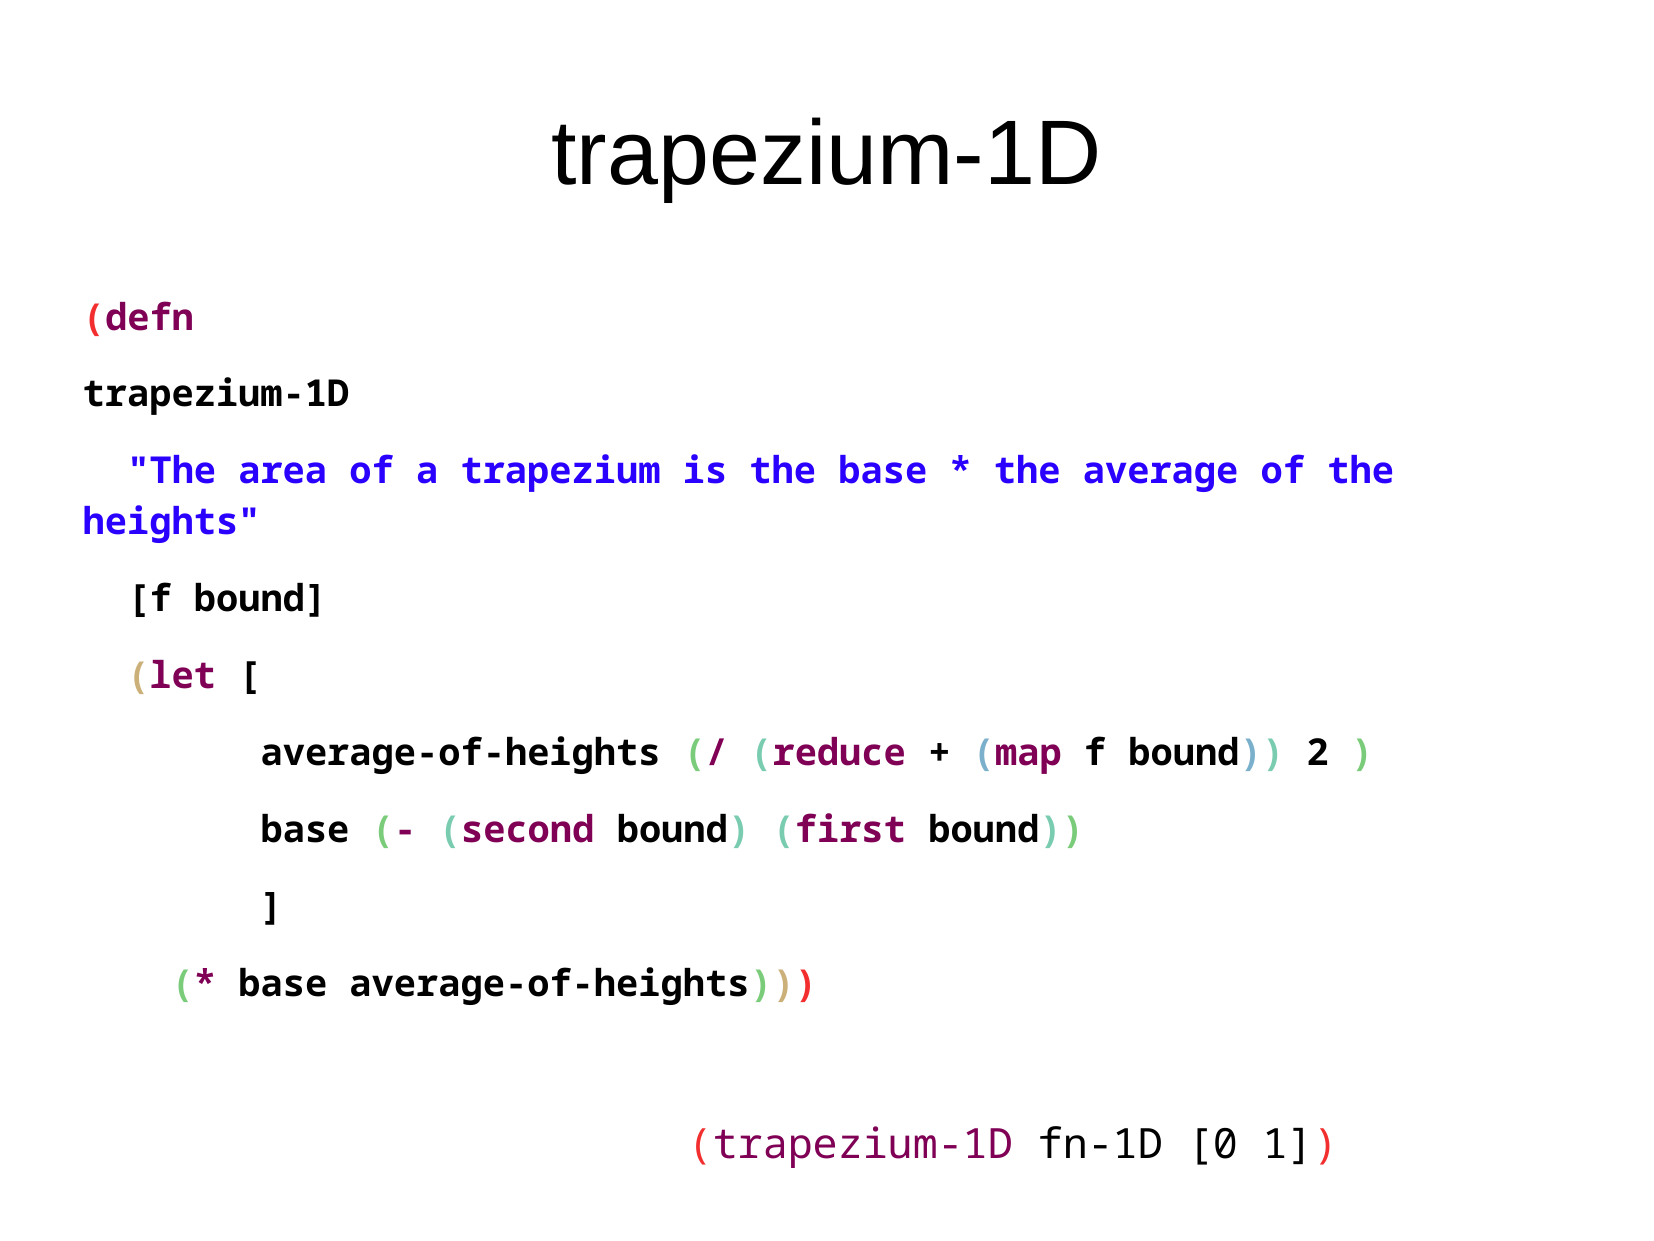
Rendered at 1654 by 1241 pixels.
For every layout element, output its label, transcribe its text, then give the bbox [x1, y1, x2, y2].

text_box (trapezium-1D fn-1D [0 1]) [673, 1105, 1643, 1170]
title trapezium-1D [82, 49, 1571, 257]
list (defn trapezium-1D "The area of a trapezium is the base * the average of the heights" [f bound] (let [ average-of-heights (/ (reduce + (map f bound)) 2 ) base (- (second bound) (first bound)) ] (* base average-of-heights))) [82, 290, 1538, 1010]
